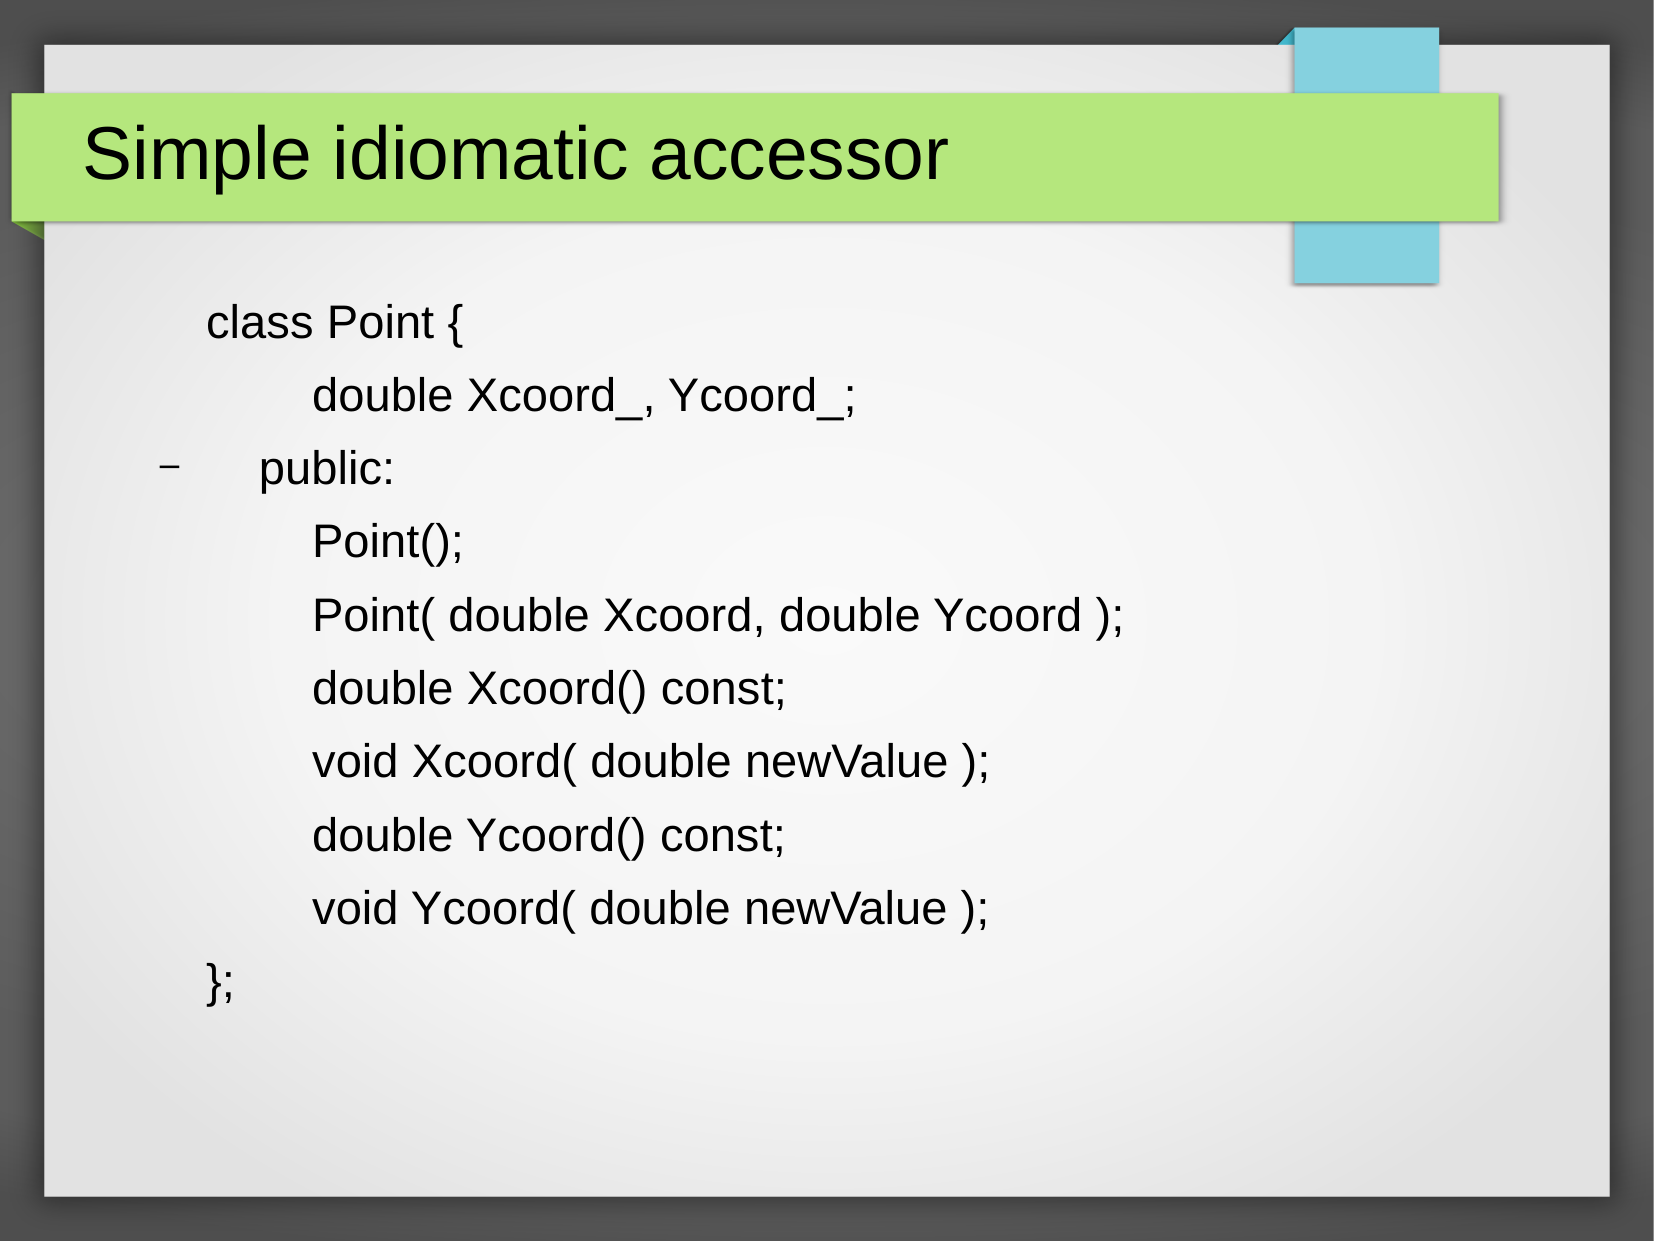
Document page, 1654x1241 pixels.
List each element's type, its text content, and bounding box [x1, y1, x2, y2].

title Simple idiomatic accessor [82, 94, 1264, 213]
picture [0, 0, 1654, 1241]
list class Point { double Xcoord_, Ycoord_; public: Point(); Point( double Xcoord, double Ycoord ); double Xcoord() const; void Xcoord( double newValue ); double Ycoord() const; void Ycoord( double newValue ); }; [82, 295, 1571, 1015]
